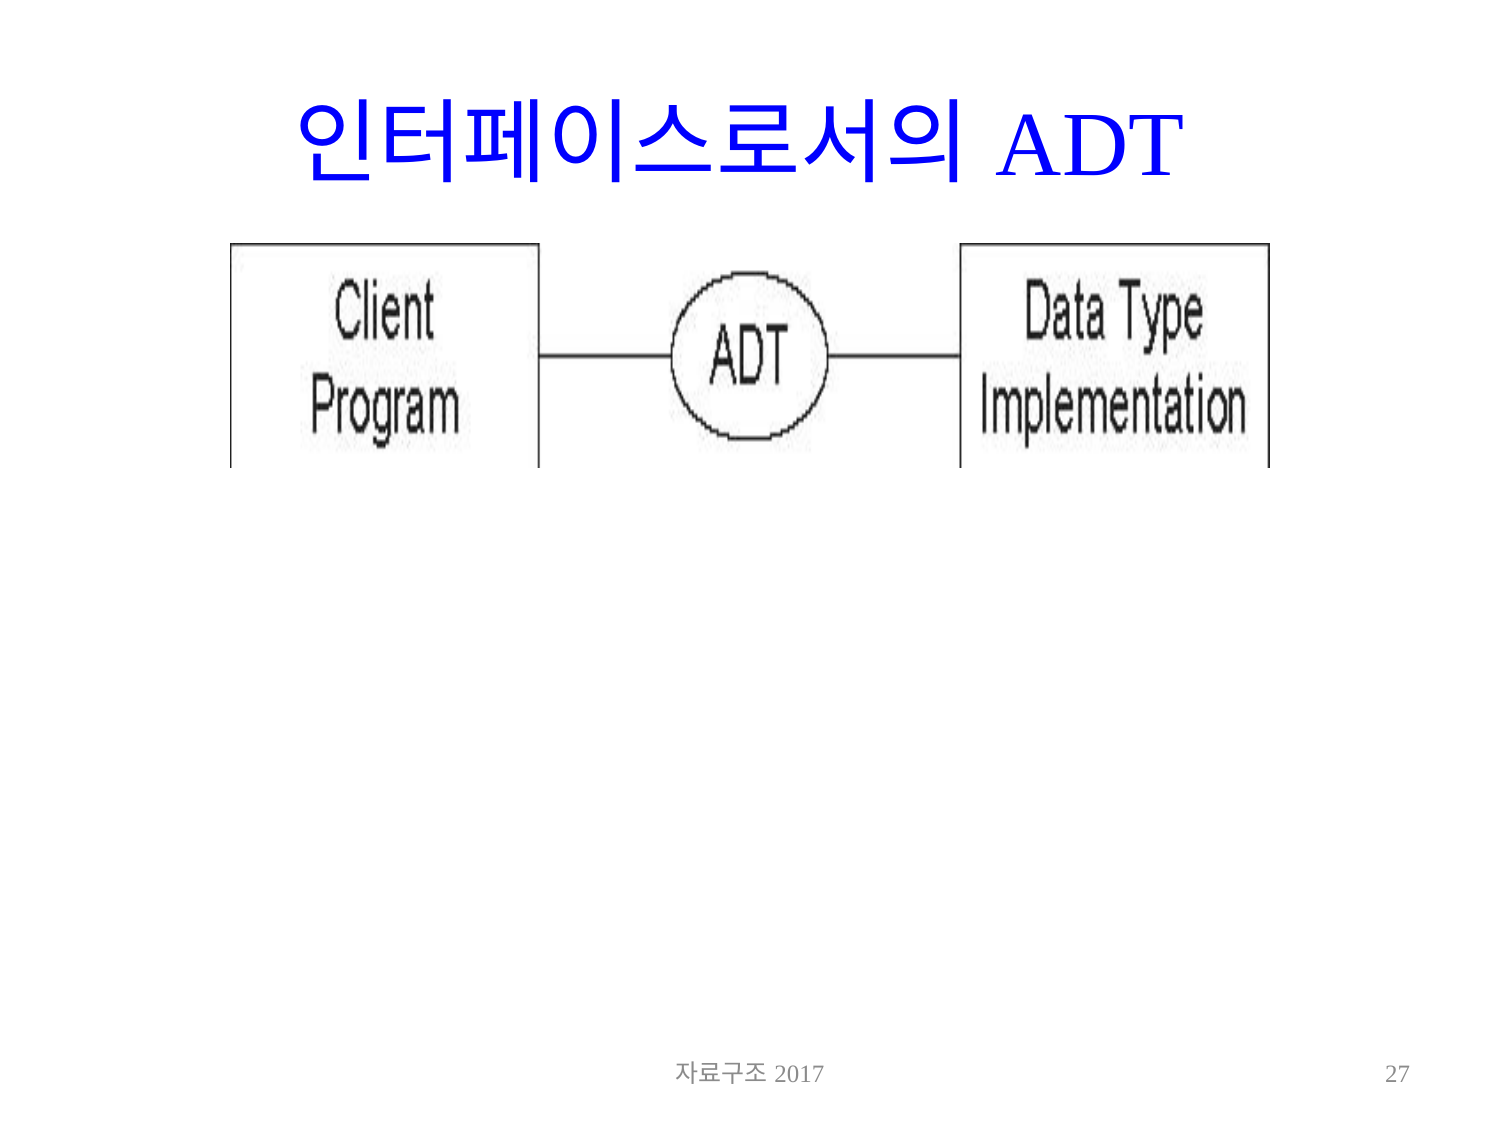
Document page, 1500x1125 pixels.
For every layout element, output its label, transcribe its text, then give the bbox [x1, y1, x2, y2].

slide_number <숫자> [1074, 1042, 1425, 1103]
picture [230, 243, 1270, 468]
title 인터페이스로서의 ADT [75, 45, 1425, 233]
footer 자료구조 2017 [512, 1042, 988, 1103]
